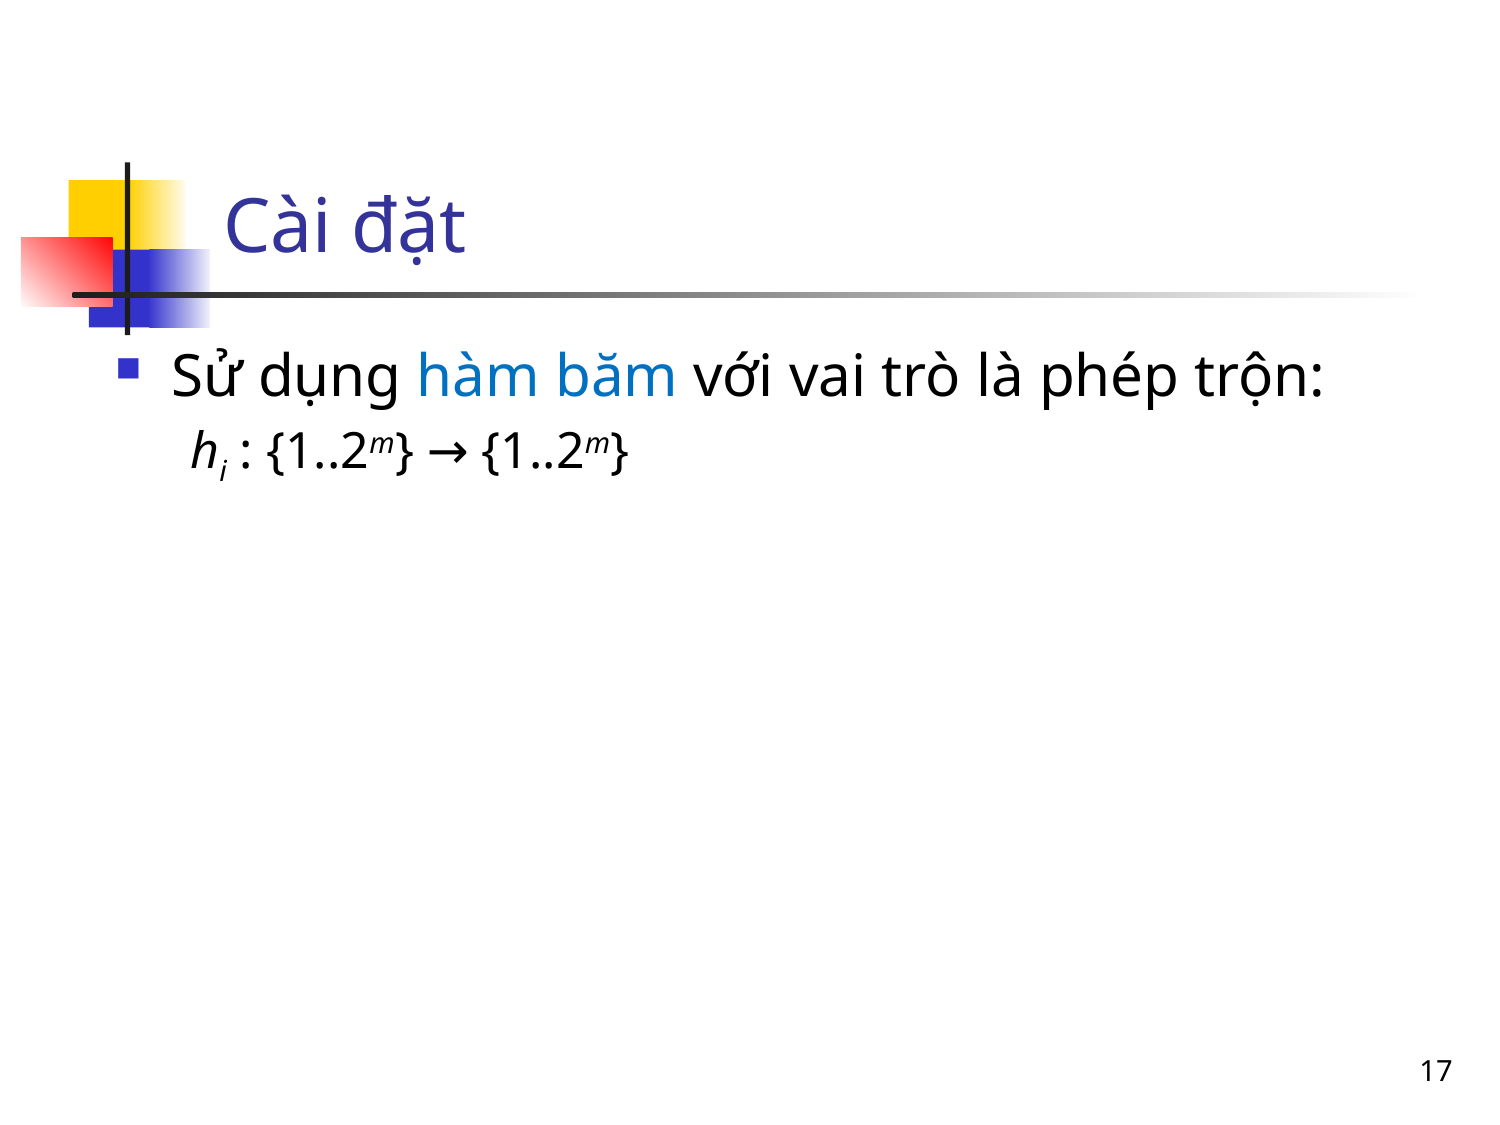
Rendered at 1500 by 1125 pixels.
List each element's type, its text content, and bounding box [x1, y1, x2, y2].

slide_number <number> [1155, 1025, 1468, 1100]
title Cài đặt [188, 35, 1468, 275]
list Sử dụng hàm băm với vai trò là phép trộn: hi : {1..2m} → {1..2m} [100, 331, 1469, 1025]
